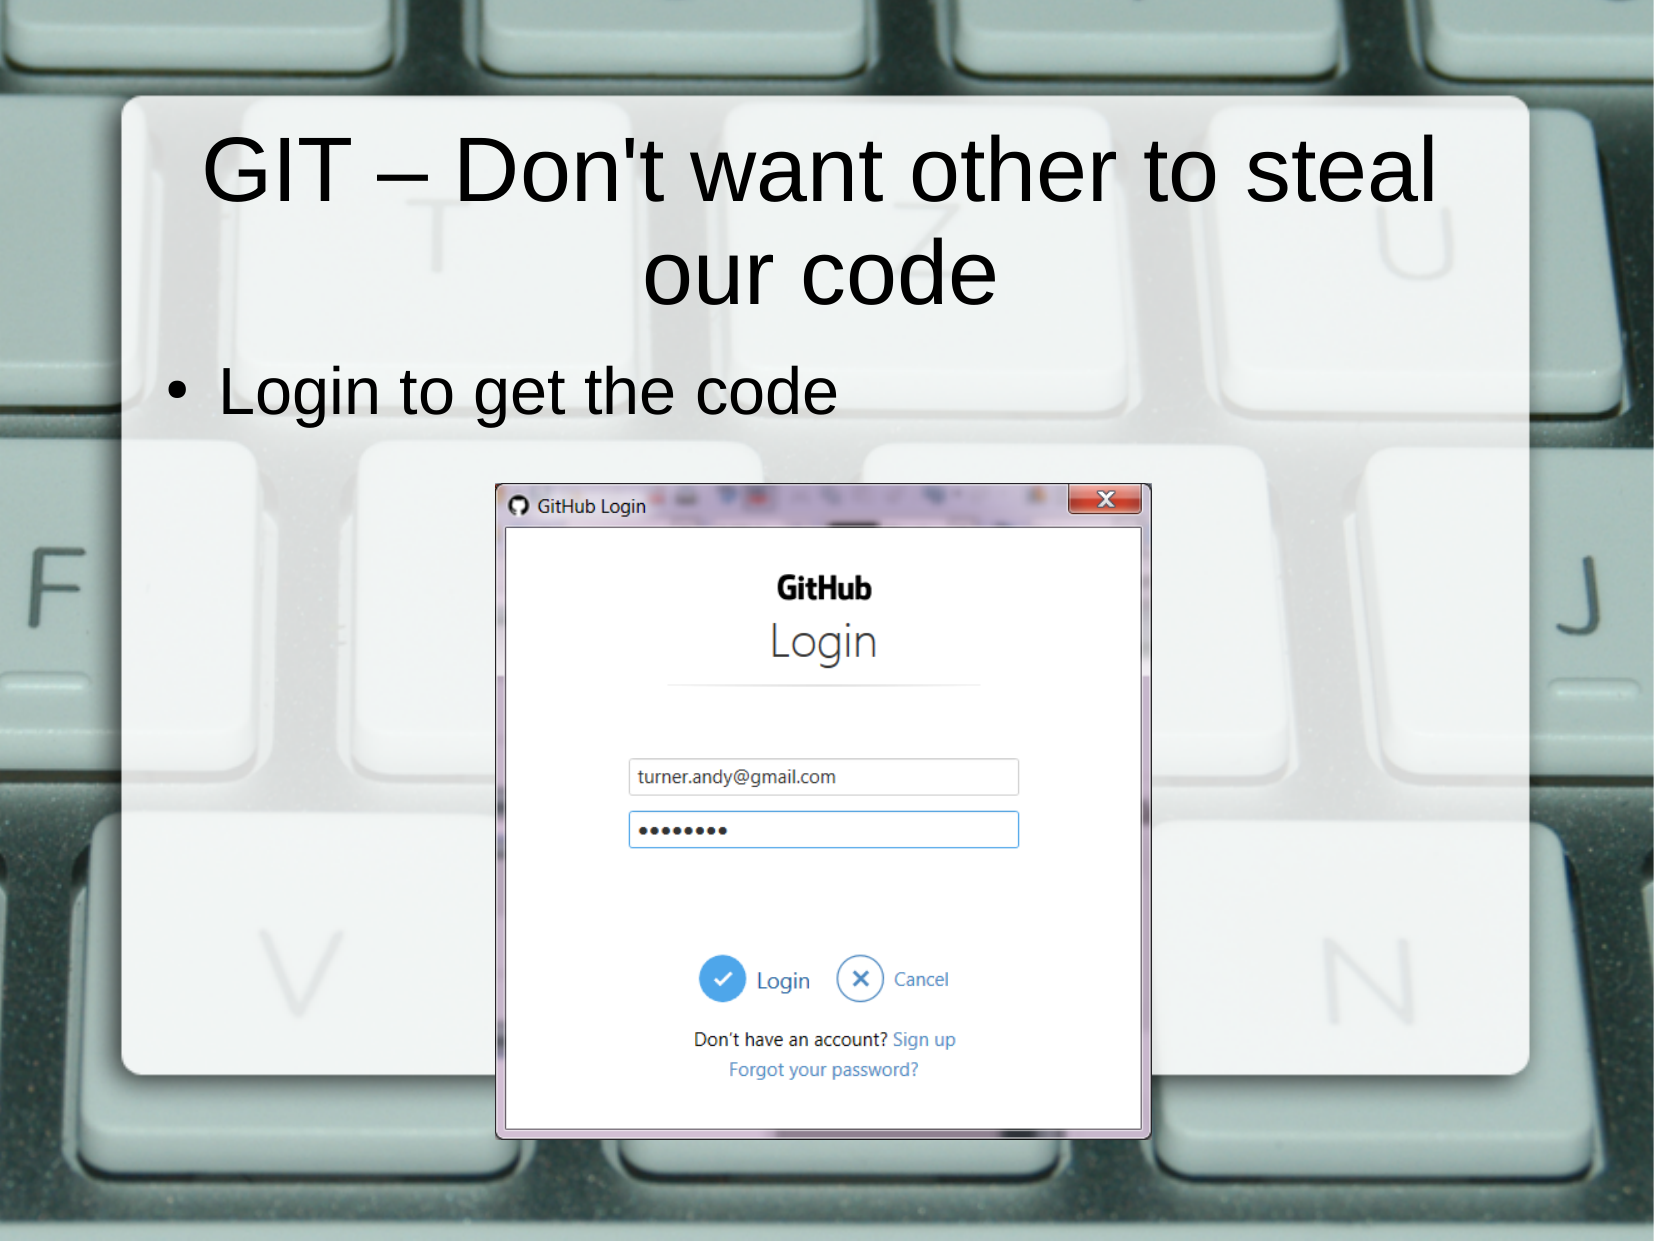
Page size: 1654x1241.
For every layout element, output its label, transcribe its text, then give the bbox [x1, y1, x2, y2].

list Login to get the code [147, 354, 1506, 1063]
picture [0, 0, 1654, 1241]
title GIT – Don't want other to steal our code [135, 117, 1506, 325]
